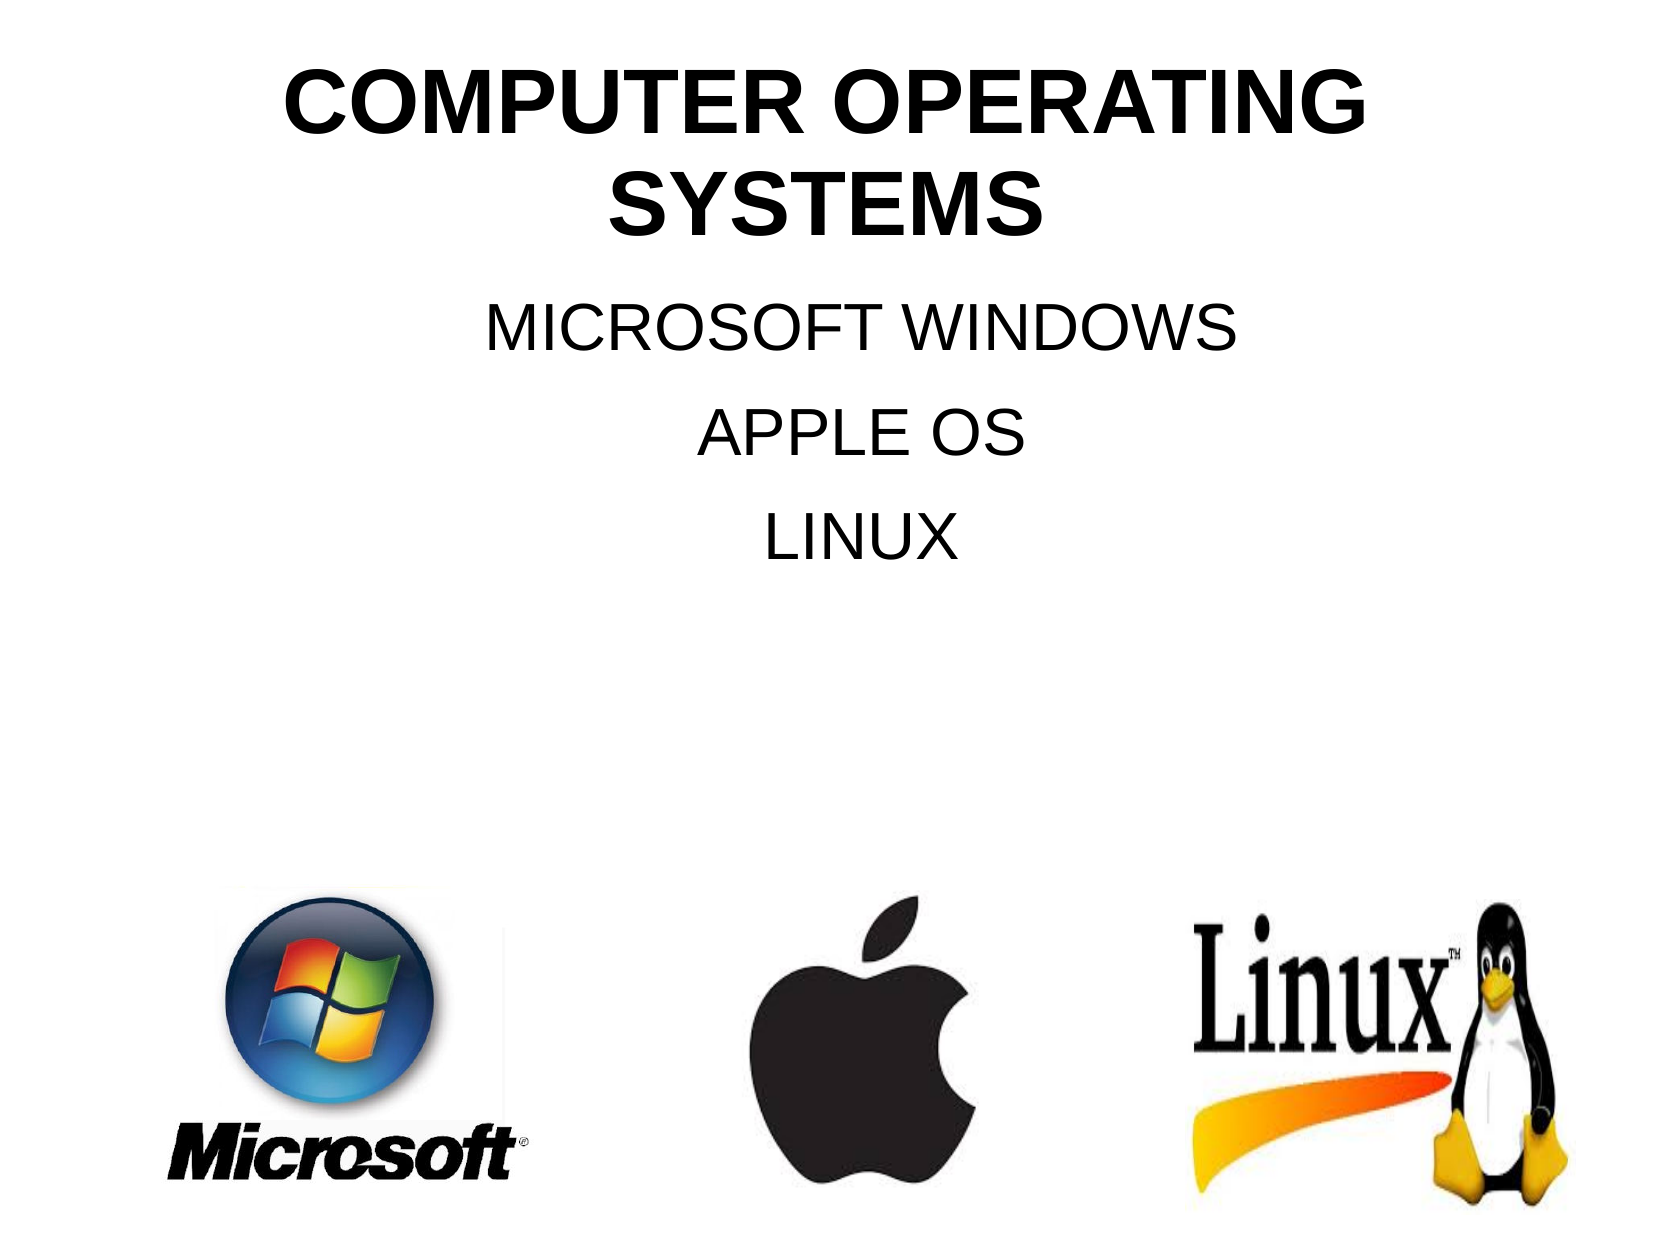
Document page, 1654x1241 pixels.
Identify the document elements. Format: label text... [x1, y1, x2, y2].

title COMPUTER OPERATING SYSTEMS [82, 49, 1571, 257]
list MICROSOFT WINDOWS APPLE OS LINUX [82, 290, 1571, 1010]
picture [90, 884, 586, 1216]
picture [705, 839, 1021, 1241]
picture [1185, 899, 1576, 1216]
